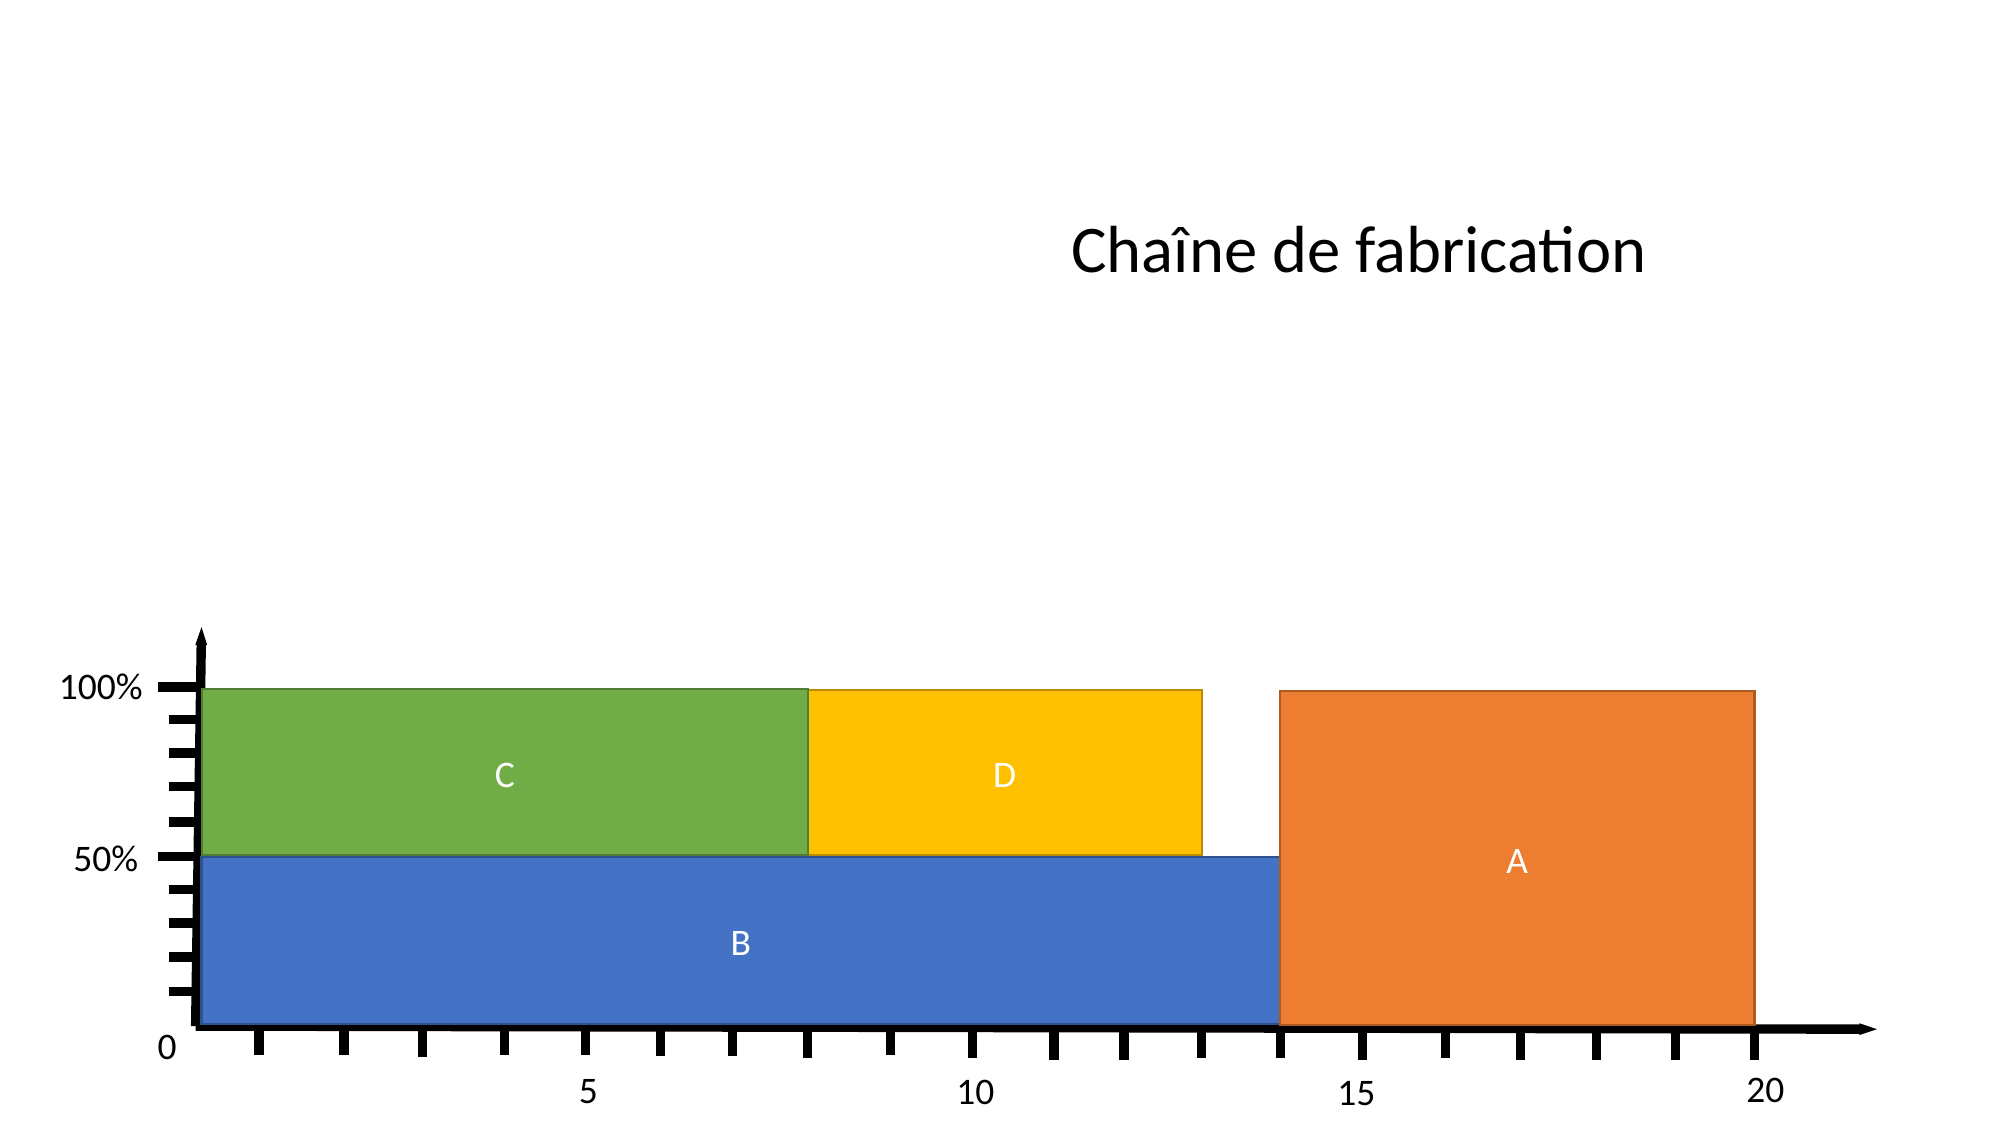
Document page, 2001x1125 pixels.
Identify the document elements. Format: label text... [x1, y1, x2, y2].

text_box Chaîne de fabrication [1056, 198, 1681, 295]
text_box 50% [58, 826, 159, 888]
text_box 20 [1731, 1057, 1817, 1119]
text_box A [1280, 691, 1754, 1025]
text_box B [201, 857, 1280, 1024]
text_box 15 [1322, 1060, 1403, 1121]
text_box 10 [941, 1059, 1027, 1121]
text_box 0 [142, 1014, 228, 1075]
text_box 5 [563, 1058, 649, 1119]
text_box C [202, 689, 808, 855]
text_box 100% [43, 654, 159, 715]
text_box D [808, 690, 1202, 855]
